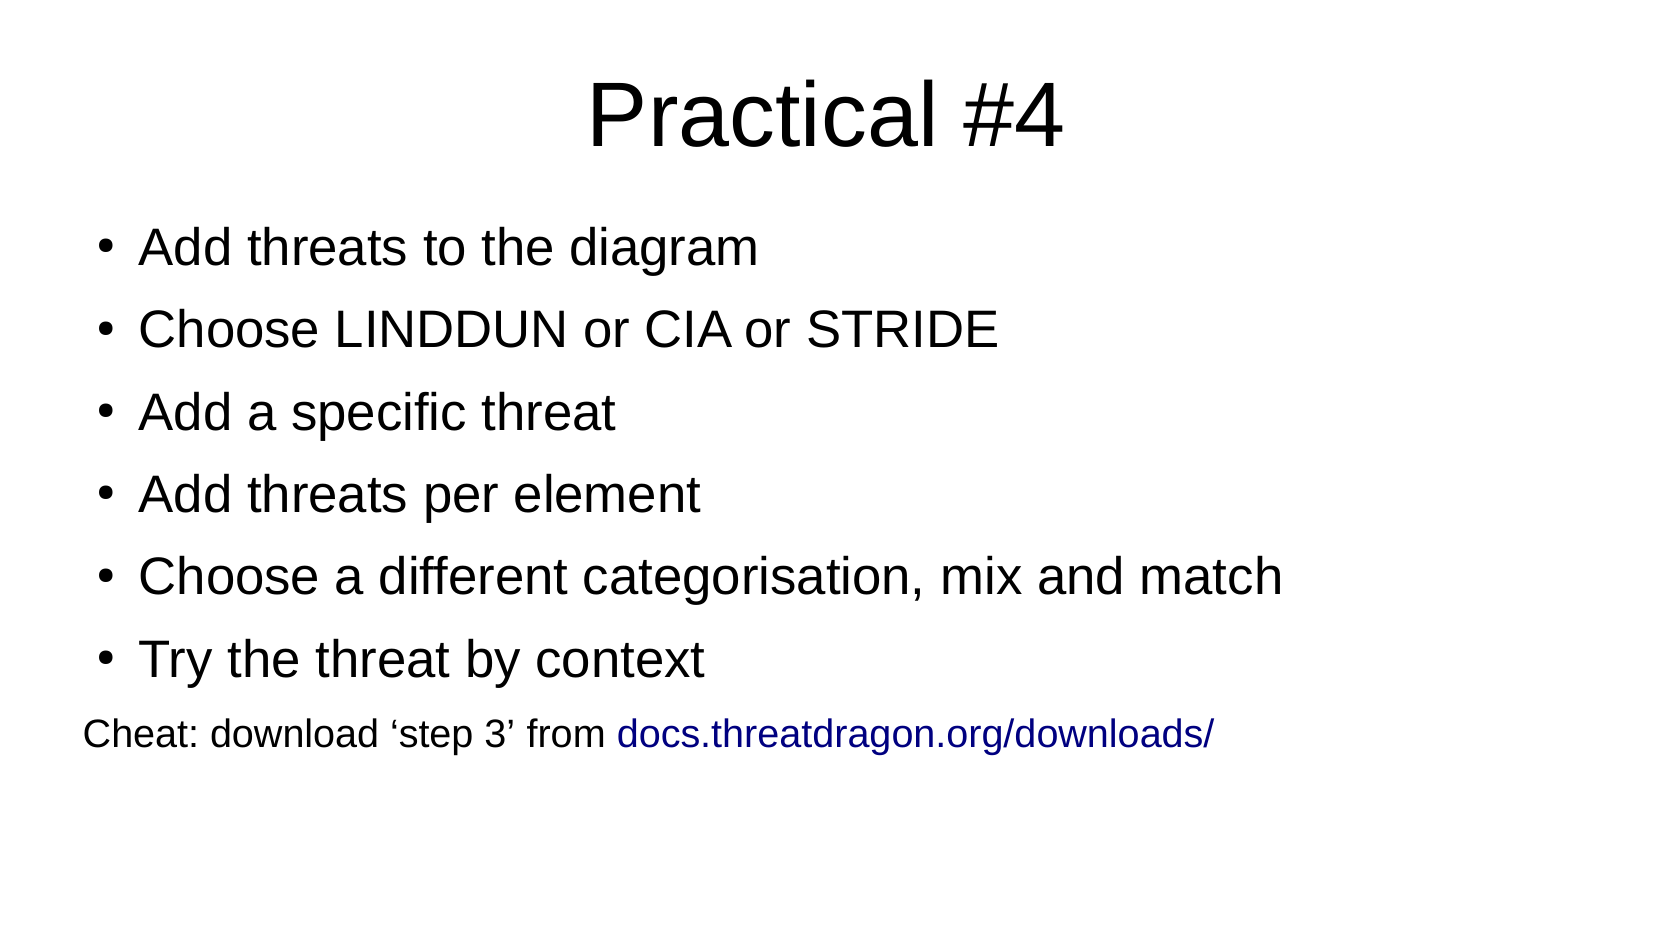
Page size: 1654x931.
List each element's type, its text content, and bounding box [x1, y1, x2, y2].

list Add threats to the diagram Choose LINDDUN or CIA or STRIDE Add a specific threat Add threats per element Choose a different categorisation, mix and match Try the threat by context Cheat: download ‘step 3’ from docs.threatdragon.org/downloads/ [82, 217, 1571, 758]
title Practical #4 [82, 37, 1571, 193]
